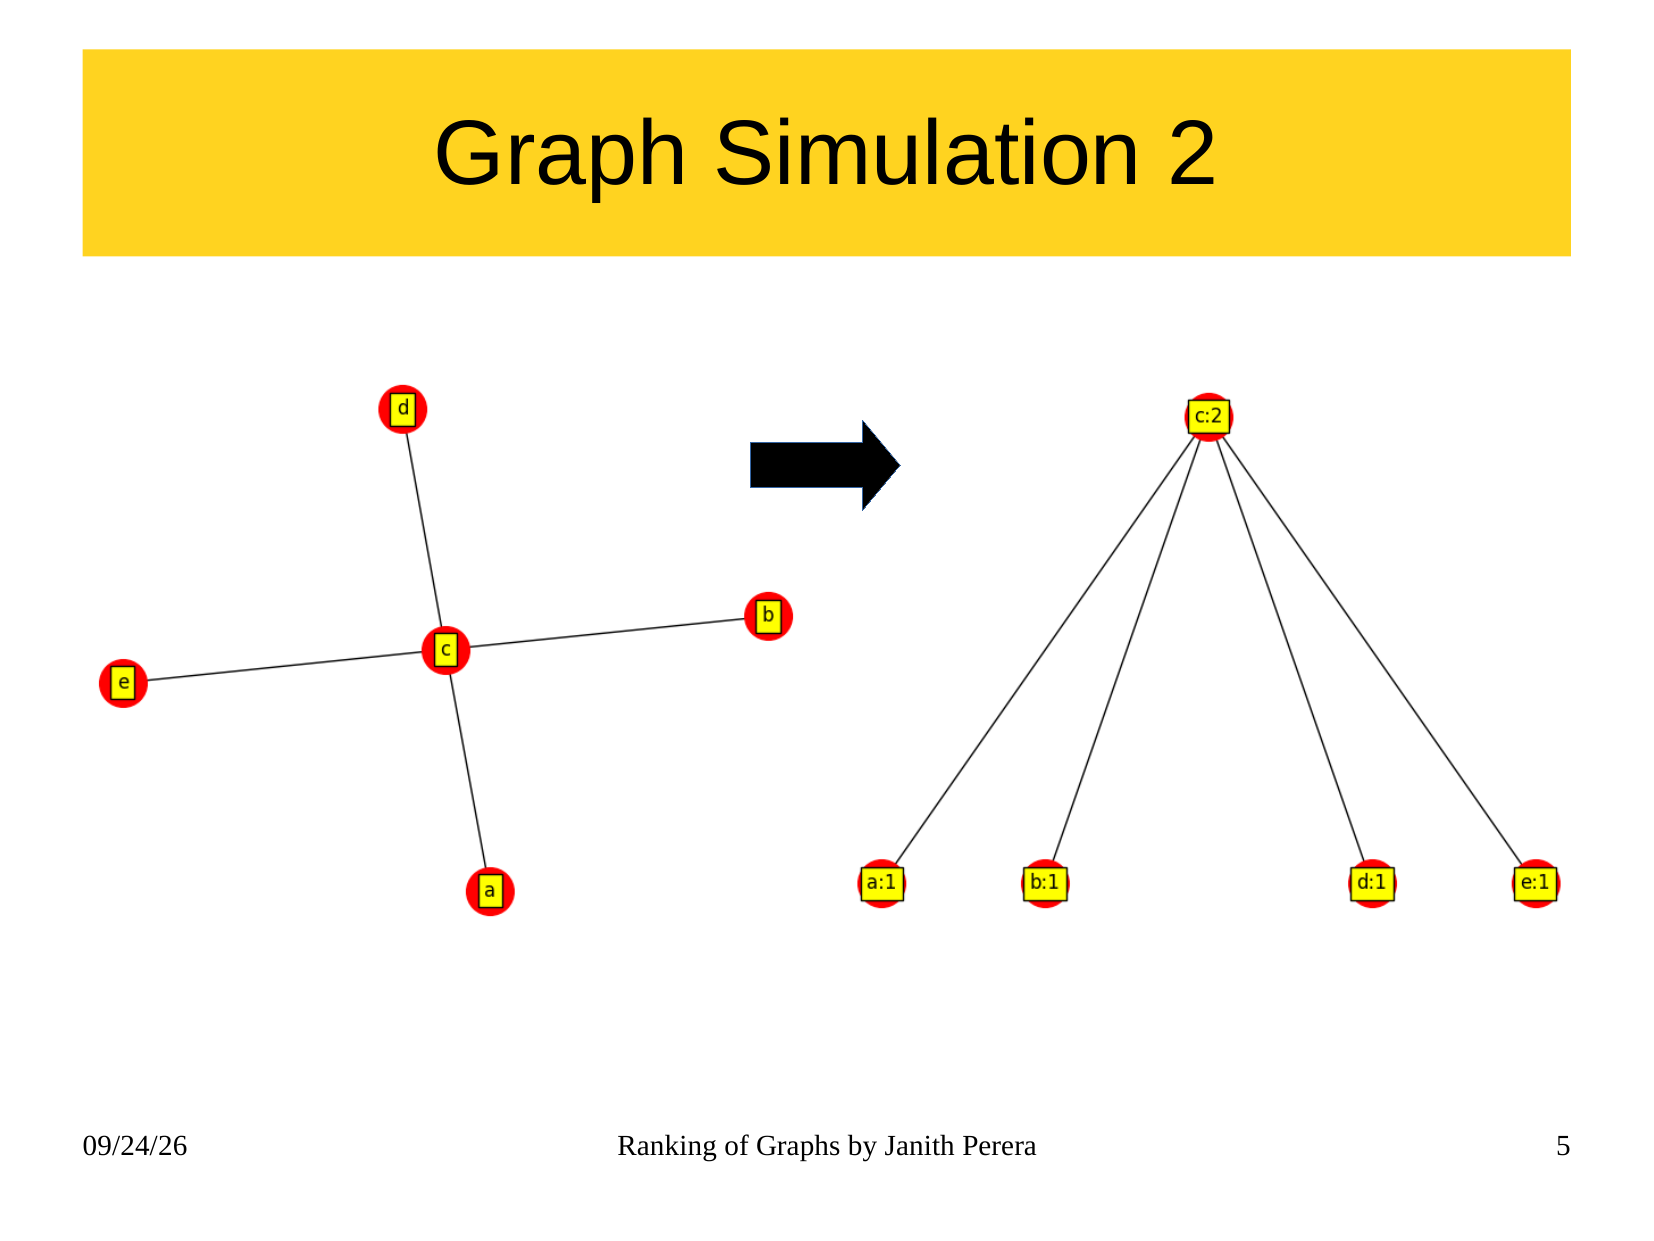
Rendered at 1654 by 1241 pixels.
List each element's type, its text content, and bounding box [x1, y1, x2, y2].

title Graph Simulation 2 [82, 49, 1571, 257]
picture [82, 377, 809, 923]
text_box [750, 420, 901, 511]
picture [845, 377, 1572, 923]
